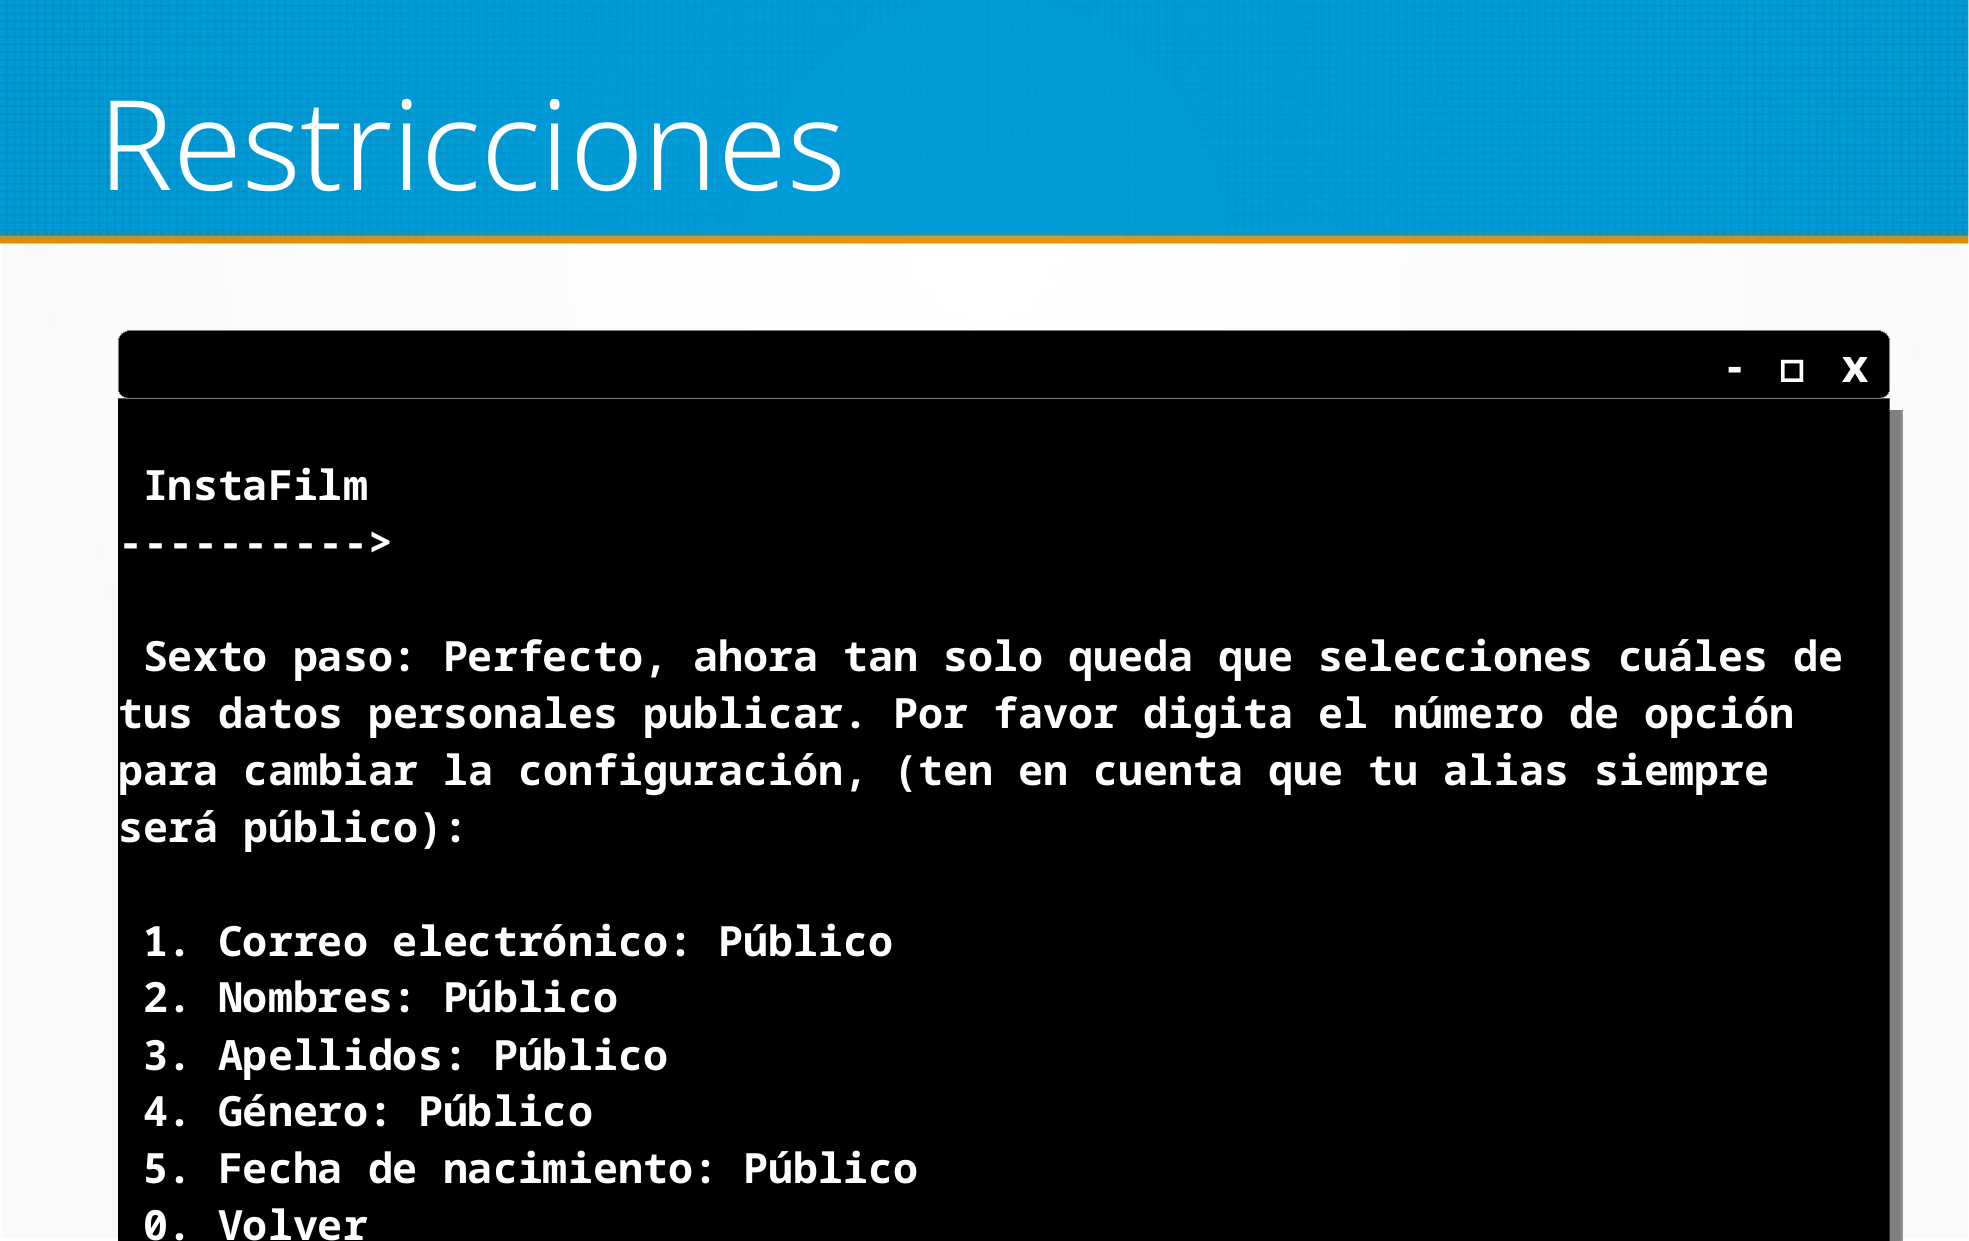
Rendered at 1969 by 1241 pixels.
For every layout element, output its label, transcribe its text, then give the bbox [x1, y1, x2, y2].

text_box InstaFilm ----------> Sexto paso: Perfecto, ahora tan solo queda que selecciones cuáles de tus datos personales publicar. Por favor digita el número de opción para cambiar la configuración, (ten en cuenta que tu alias siempre será público): 1. Correo electrónico: Público 2. Nombres: Público 3. Apellidos: Público 4. Género: Público 5. Fecha de nacimiento: Público 0. Volver Tu opción -> [118, 398, 1890, 1123]
picture [0, 233, 1969, 1241]
text_box - □ x [118, 330, 1890, 399]
title Restricciones [98, 19, 1870, 227]
